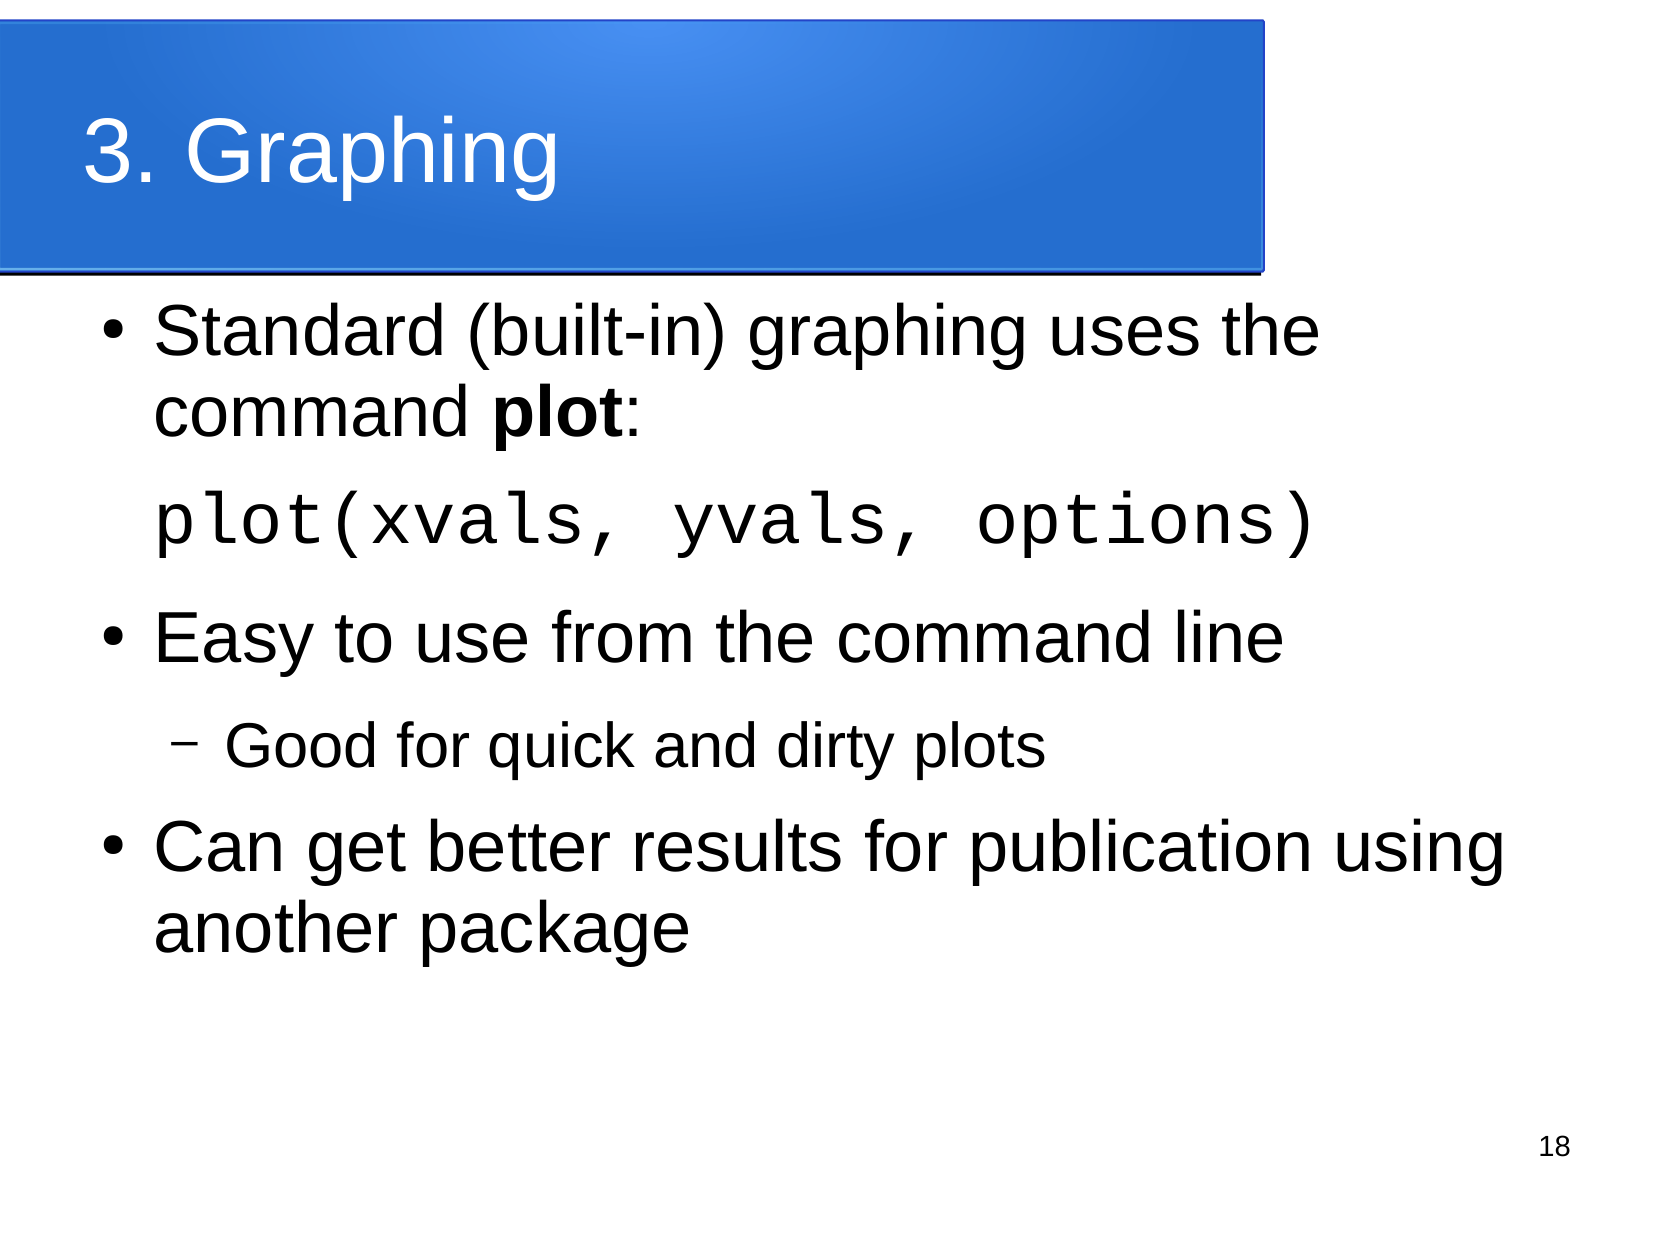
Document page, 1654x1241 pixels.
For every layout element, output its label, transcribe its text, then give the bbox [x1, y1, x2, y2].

title 3. Graphing [82, 47, 1577, 255]
list Standard (built-in) graphing uses the command plot: plot(xvals, yvals, options) Easy to use from the command line Good for quick and dirty plots Can get better results for publication using another package [82, 290, 1538, 1010]
